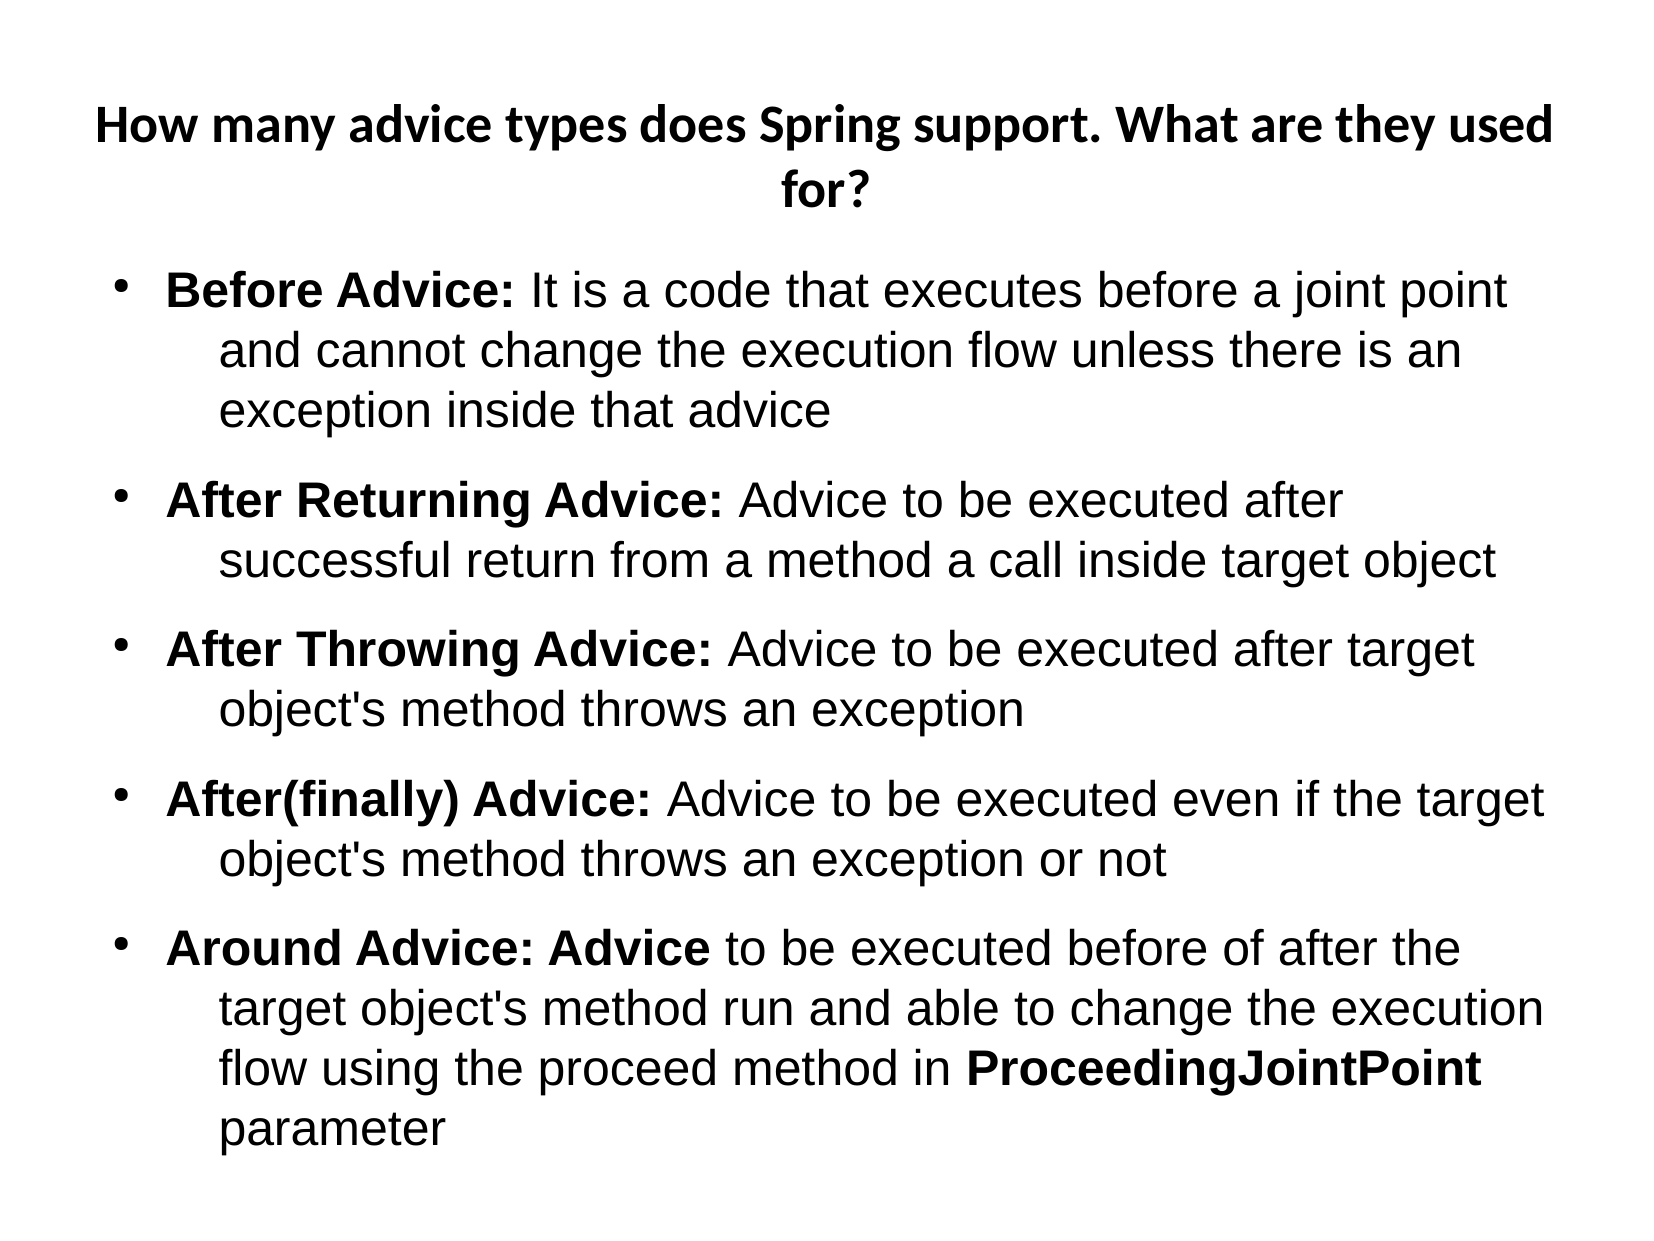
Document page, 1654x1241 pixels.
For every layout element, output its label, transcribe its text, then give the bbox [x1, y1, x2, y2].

list Before Advice: It is a code that executes before a joint point and cannot change the execution flow unless there is an exception inside that advice After Returning Advice: Advice to be executed after successful return from a method a call inside target object After Throwing Advice: Advice to be executed after target object's method throws an exception After(finally) Advice: Advice to be executed even if the target object's method throws an exception or not Around Advice: Advice to be executed before of after the target object's method run and able to change the execution flow using the proceed method in ProceedingJointPoint parameter [76, 257, 1565, 1120]
title How many advice types does Spring support. What are they used for? [82, 87, 1571, 219]
